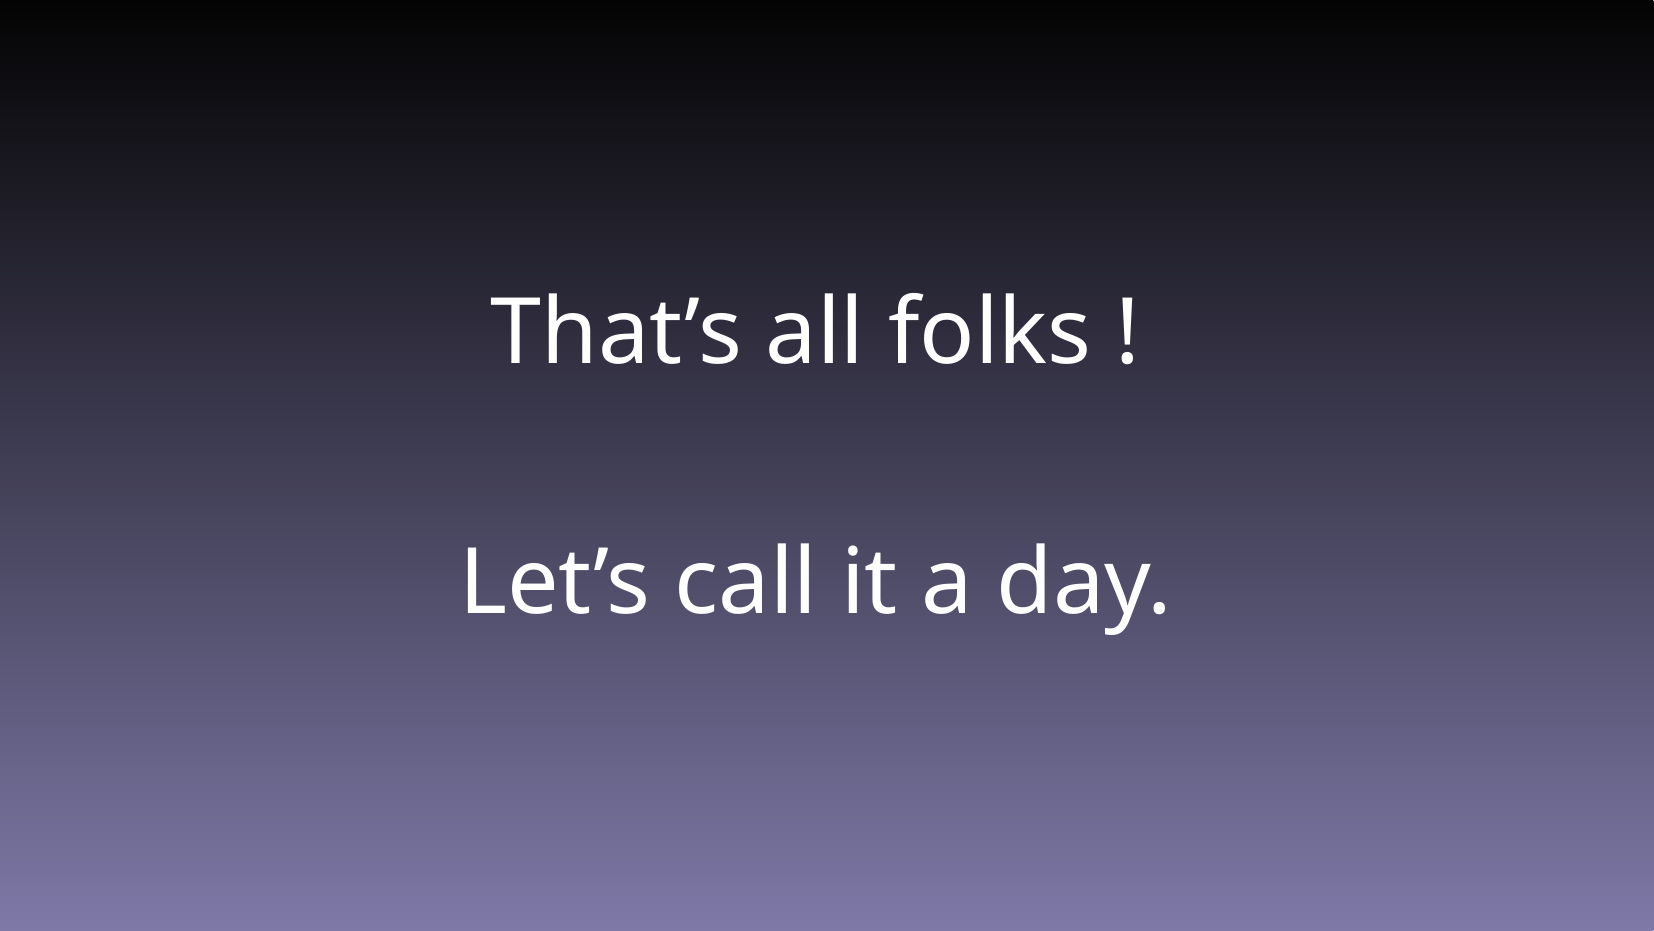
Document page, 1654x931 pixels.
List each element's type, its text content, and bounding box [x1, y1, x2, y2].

title That’s all folks ! Let’s call it a day. [71, 291, 1561, 614]
